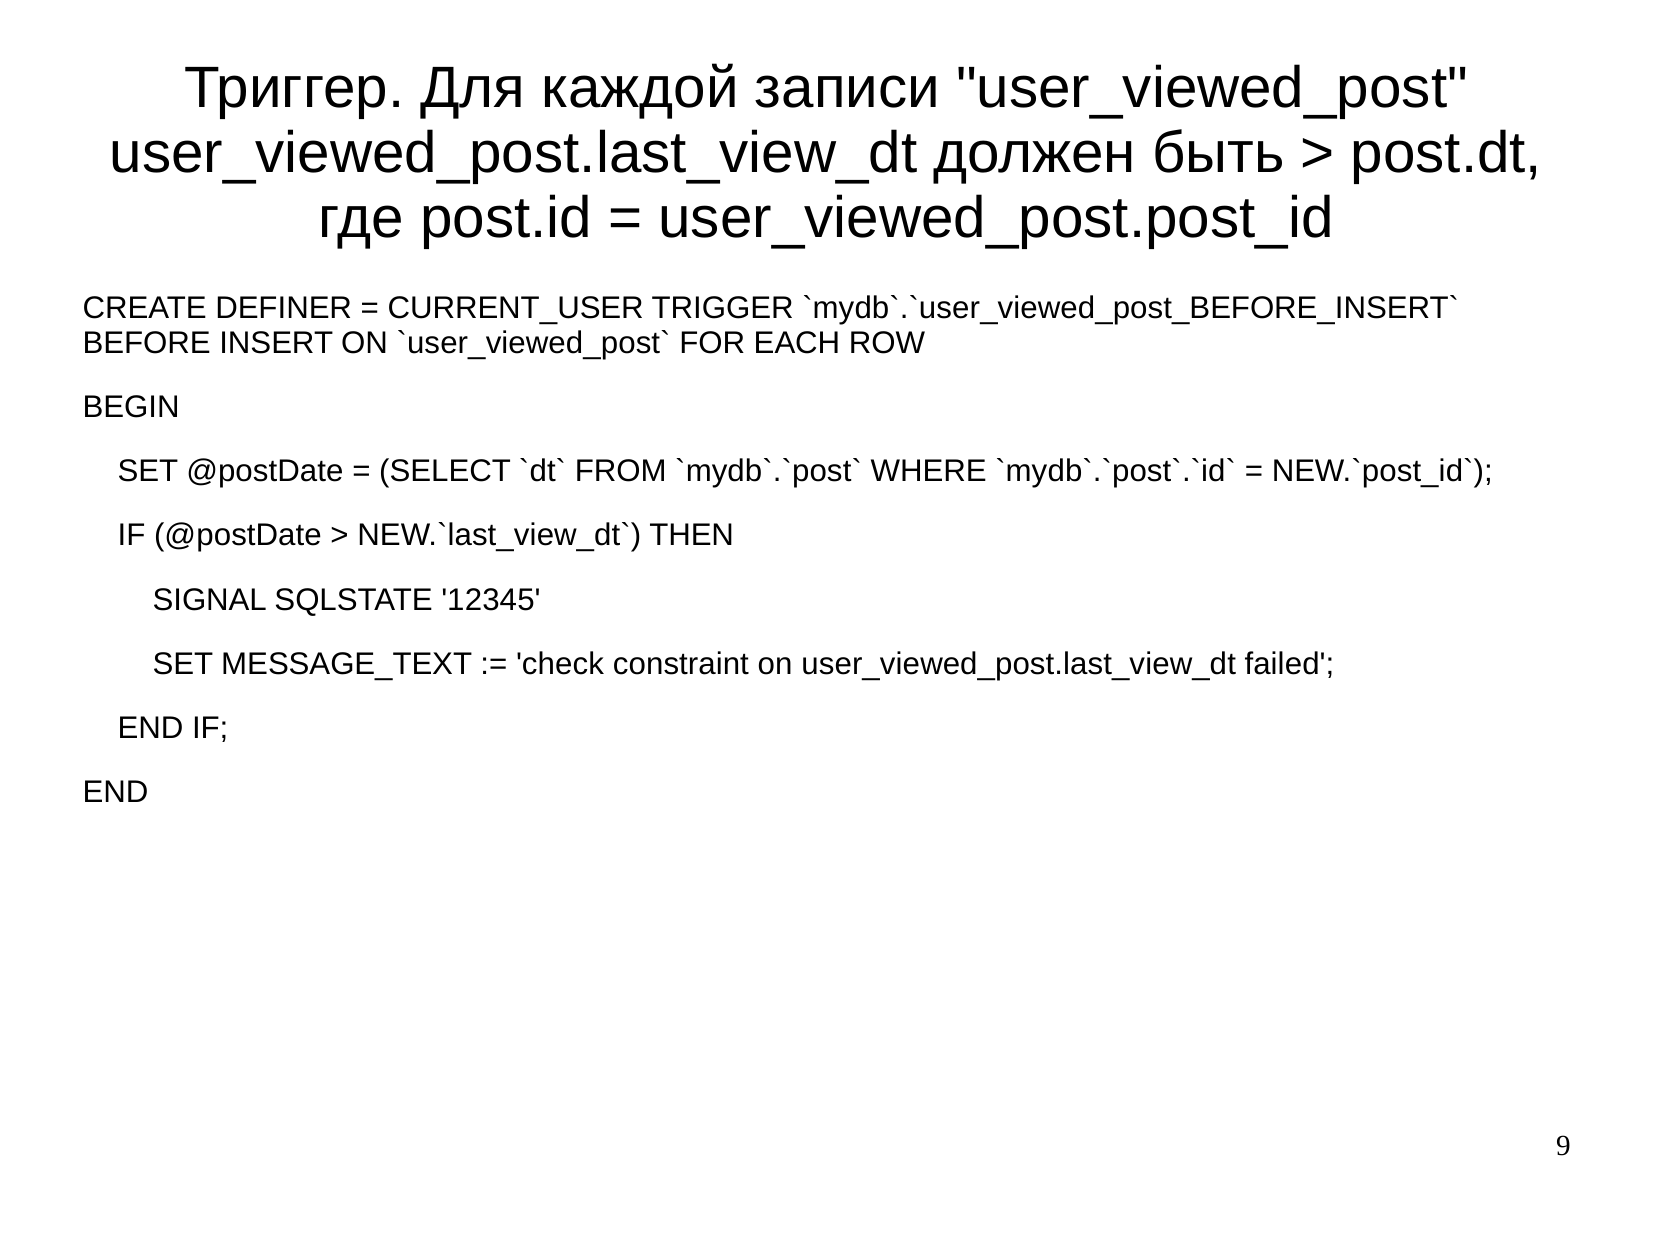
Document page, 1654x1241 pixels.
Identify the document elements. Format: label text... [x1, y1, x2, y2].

list CREATE DEFINER = CURRENT_USER TRIGGER `mydb`.`user_viewed_post_BEFORE_INSERT` BEFORE INSERT ON `user_viewed_post` FOR EACH ROW BEGIN SET @postDate = (SELECT `dt` FROM `mydb`.`post` WHERE `mydb`.`post`.`id` = NEW.`post_id`); IF (@postDate > NEW.`last_view_dt`) THEN SIGNAL SQLSTATE '12345' SET MESSAGE_TEXT := 'check constraint on user_viewed_post.last_view_dt failed'; END IF; END [82, 290, 1571, 1010]
title Триггер. Для каждой записи "user_viewed_post" user_viewed_post.last_view_dt должен быть > post.dt, где post.id = user_viewed_post.post_id [82, 49, 1571, 257]
